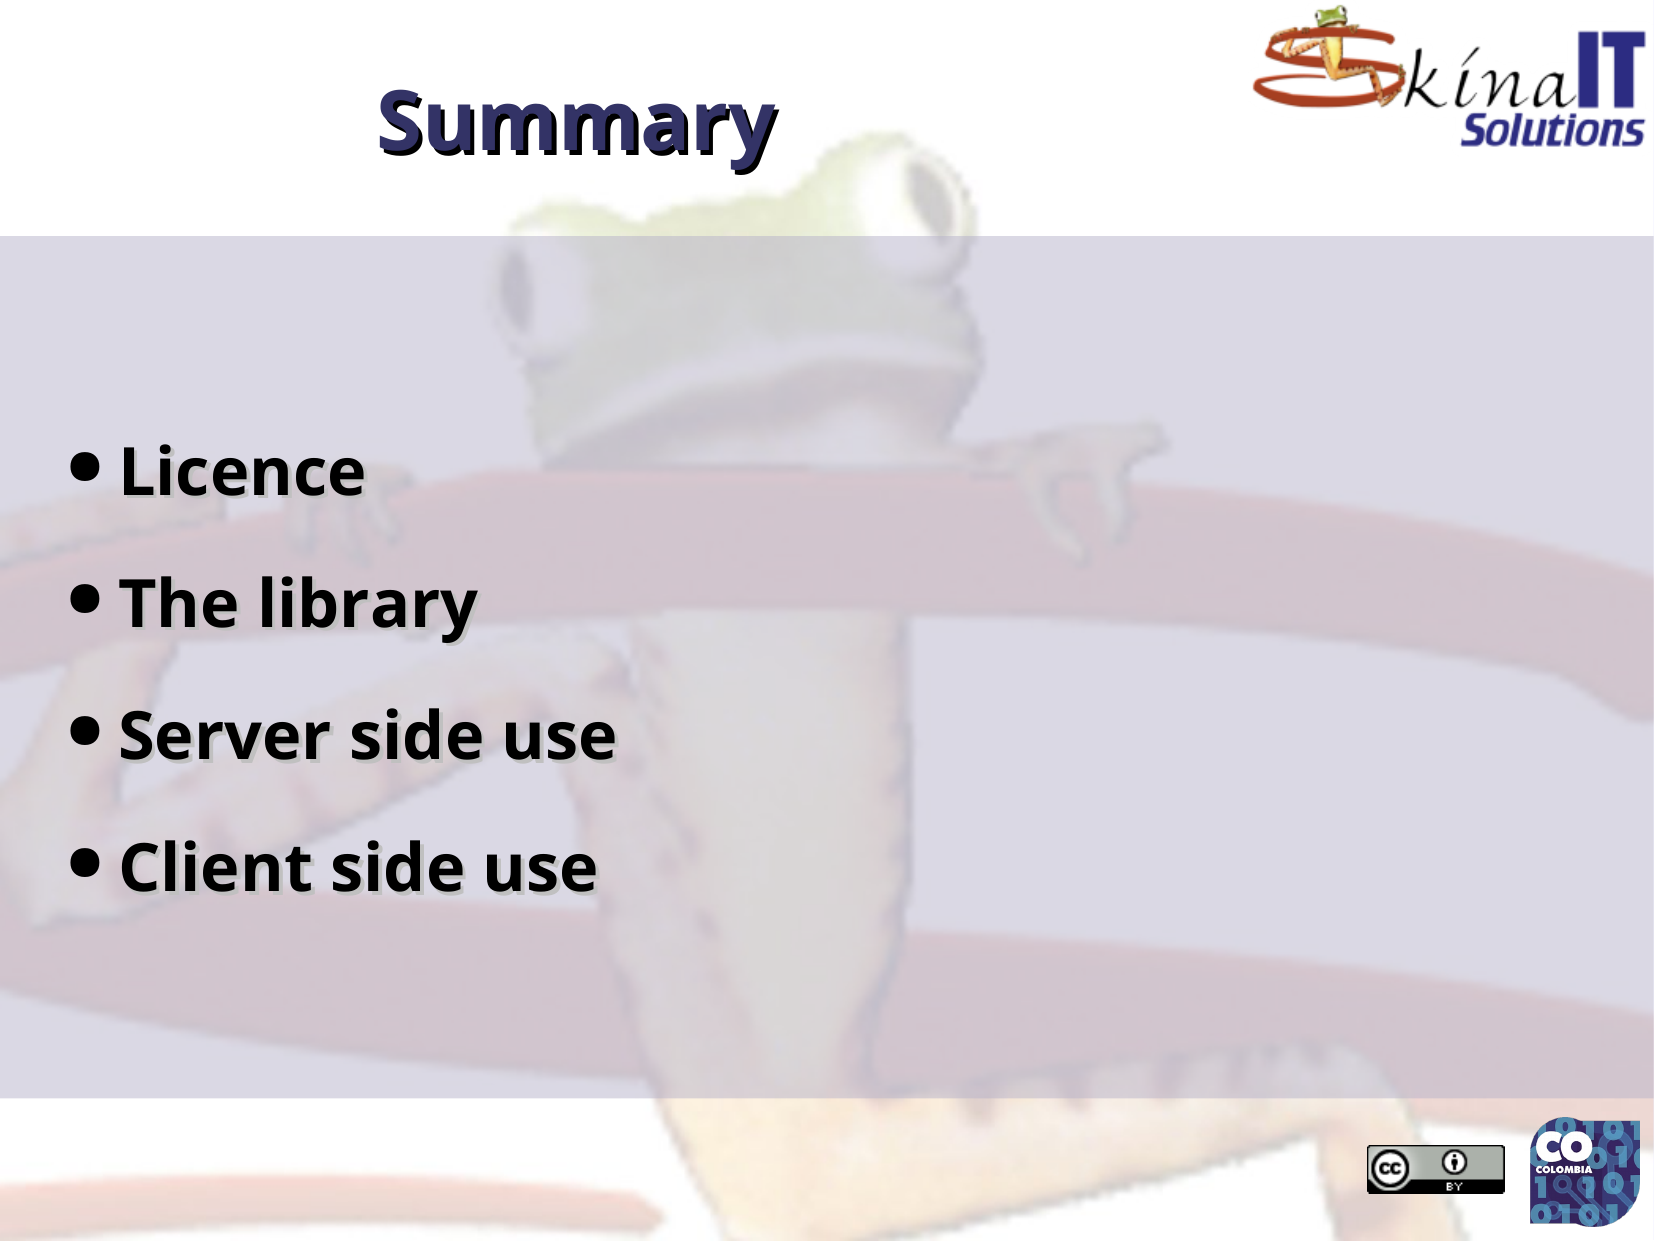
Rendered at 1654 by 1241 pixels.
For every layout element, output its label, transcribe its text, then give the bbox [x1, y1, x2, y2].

picture [1152, 0, 1654, 236]
title Summary [0, 0, 1152, 236]
picture [0, 1099, 1654, 1241]
list Licence The library Server side use Client side use [0, 236, 1654, 1099]
